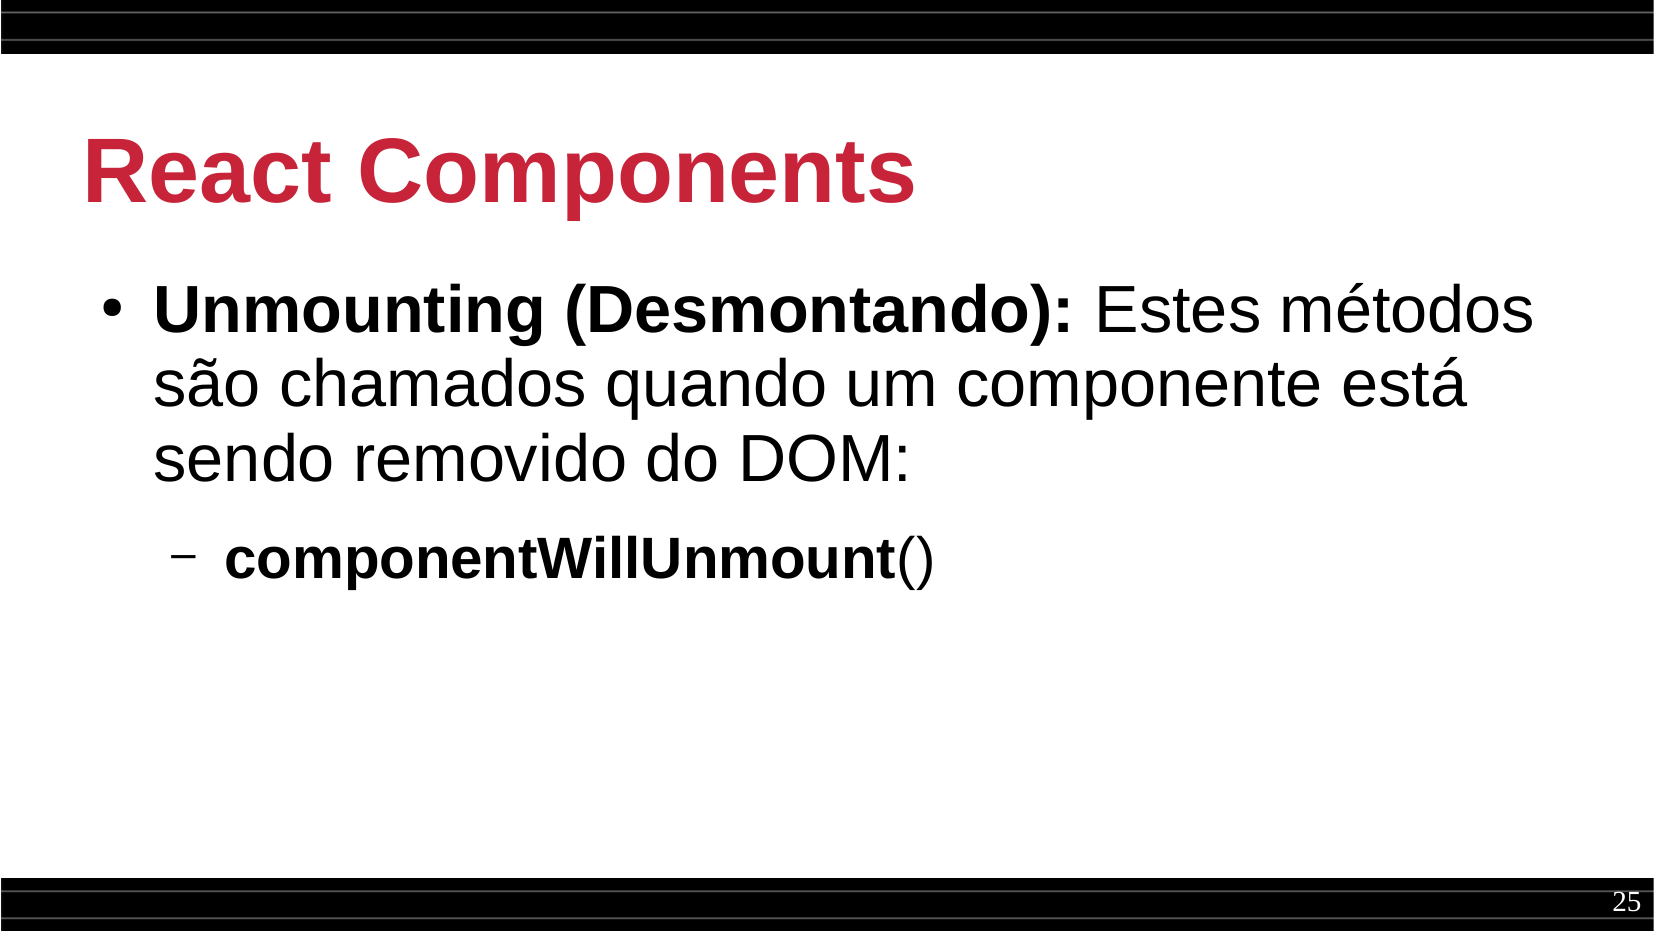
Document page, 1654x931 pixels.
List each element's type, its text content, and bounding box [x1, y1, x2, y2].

list Unmounting (Desmontando): Estes métodos são chamados quando um componente está sendo removido do DOM: componentWillUnmount() [82, 271, 1571, 758]
picture [1, 0, 1654, 54]
picture [1, 878, 1654, 931]
title React Components [82, 92, 1571, 249]
